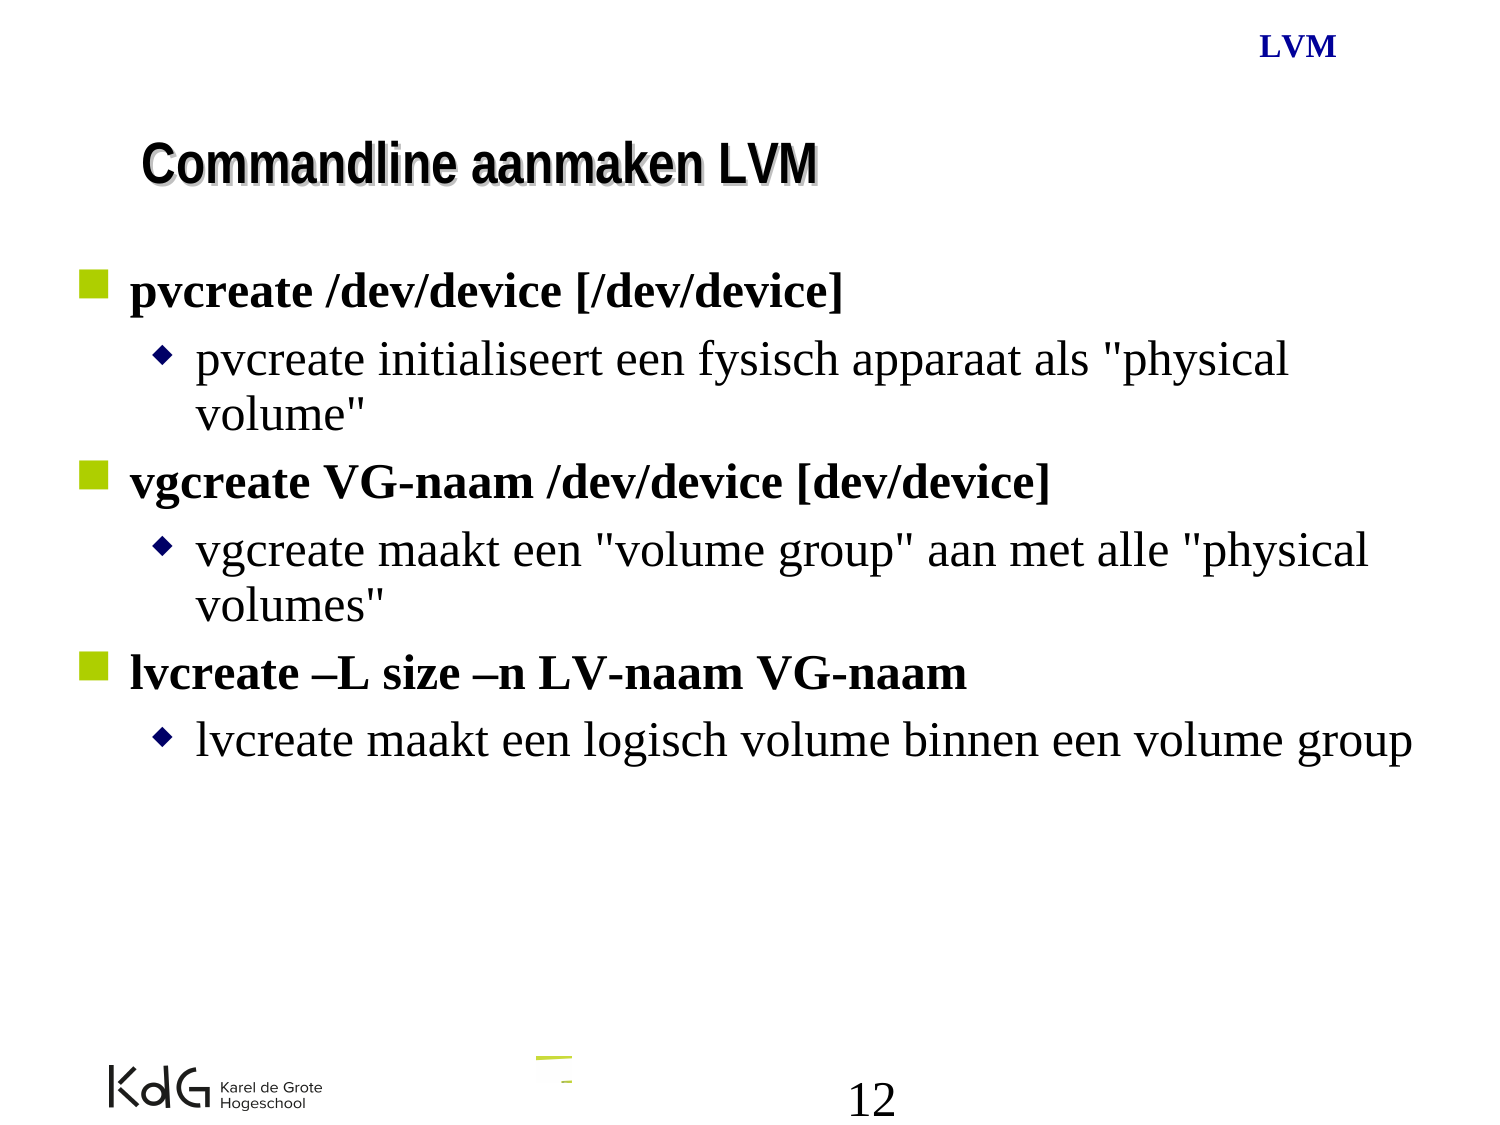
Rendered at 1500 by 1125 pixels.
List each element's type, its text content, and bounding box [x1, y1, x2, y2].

list pvcreate /dev/device [/dev/device] pvcreate initialiseert een fysisch apparaat als "physical volume" vgcreate VG-naam /dev/device [dev/device] vgcreate maakt een "volume group" aan met alle "physical volumes" lvcreate –L size –n LV-naam VG-naam lvcreate maakt een logisch volume binnen een volume group [75, 263, 1425, 1006]
picture [109, 1065, 322, 1111]
picture [536, 1056, 572, 1083]
title Commandline aanmaken LVM [141, 72, 1447, 253]
